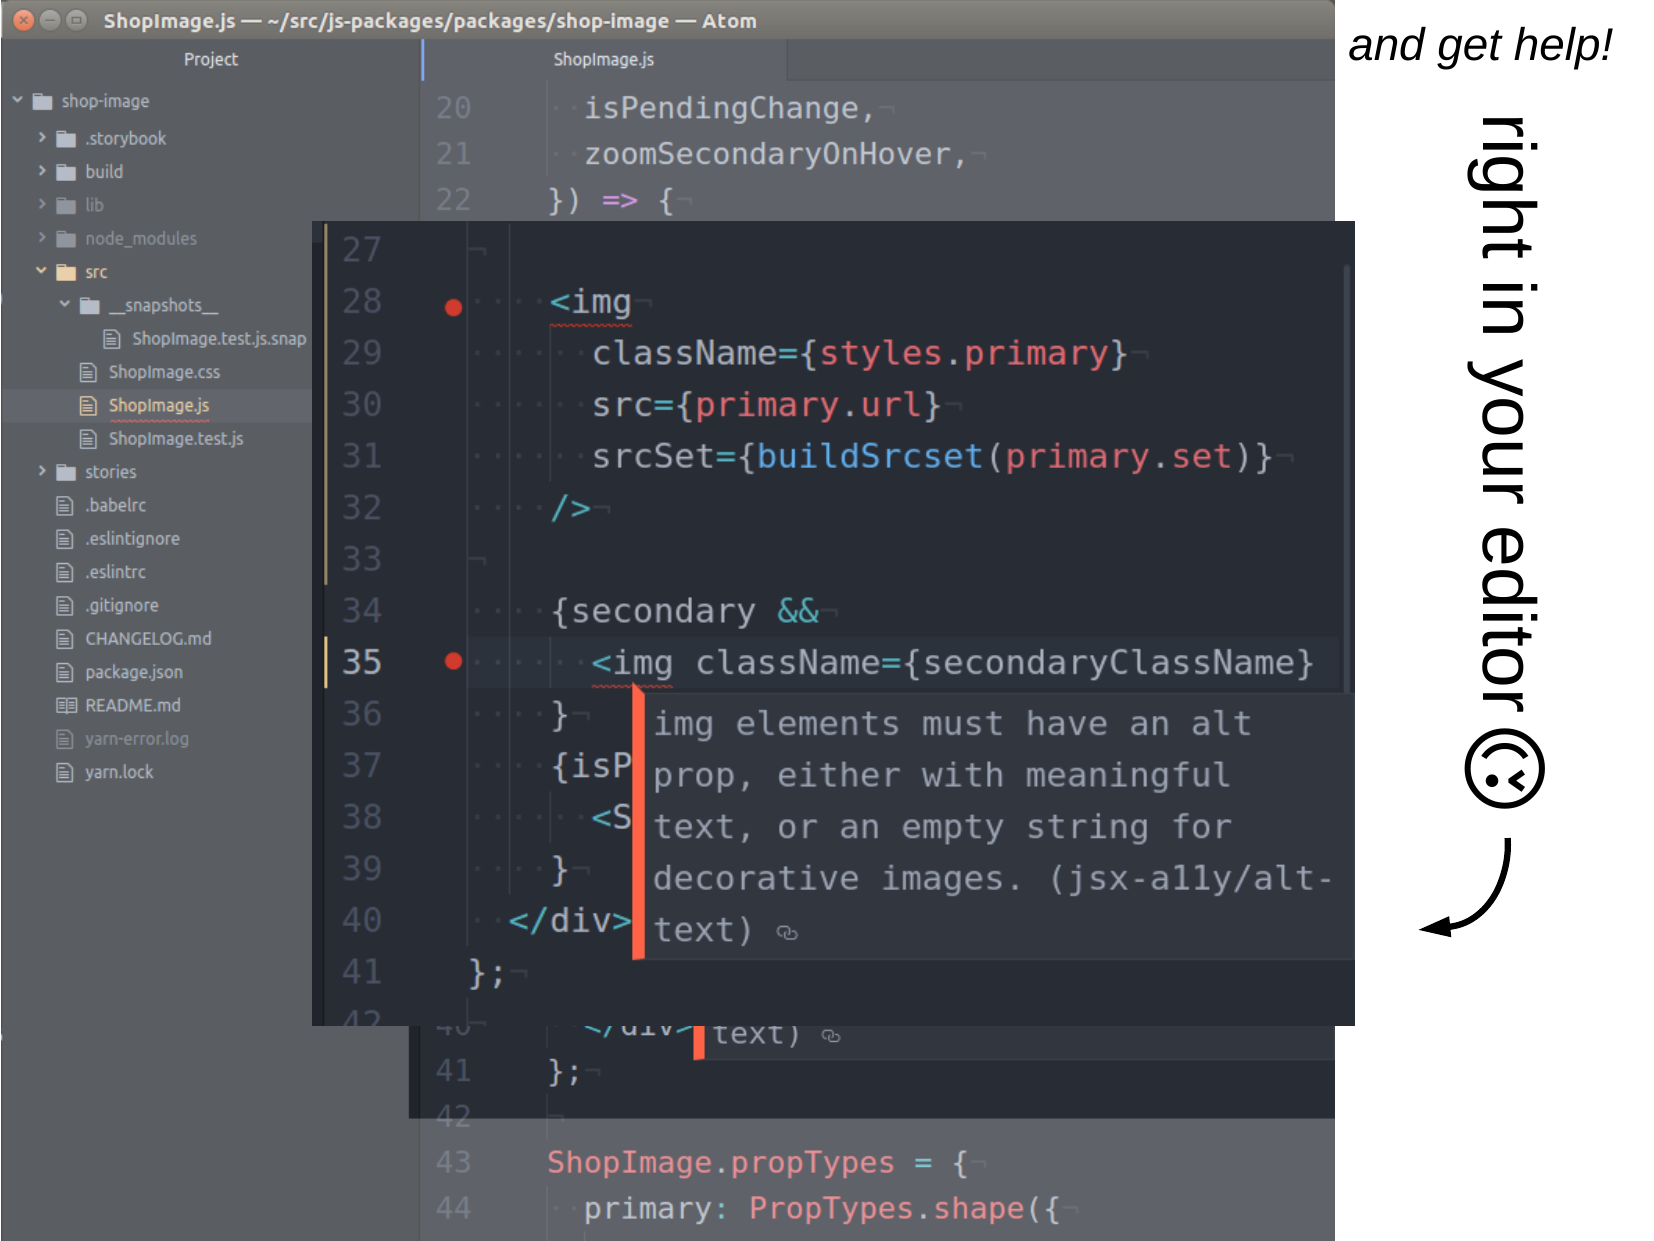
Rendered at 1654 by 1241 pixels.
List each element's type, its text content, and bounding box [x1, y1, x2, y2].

picture [1, 0, 1355, 1241]
title right in your editor [1405, 148, 1613, 1158]
title 🙃 [1435, 667, 1601, 875]
title and get help! [1213, 0, 1654, 148]
